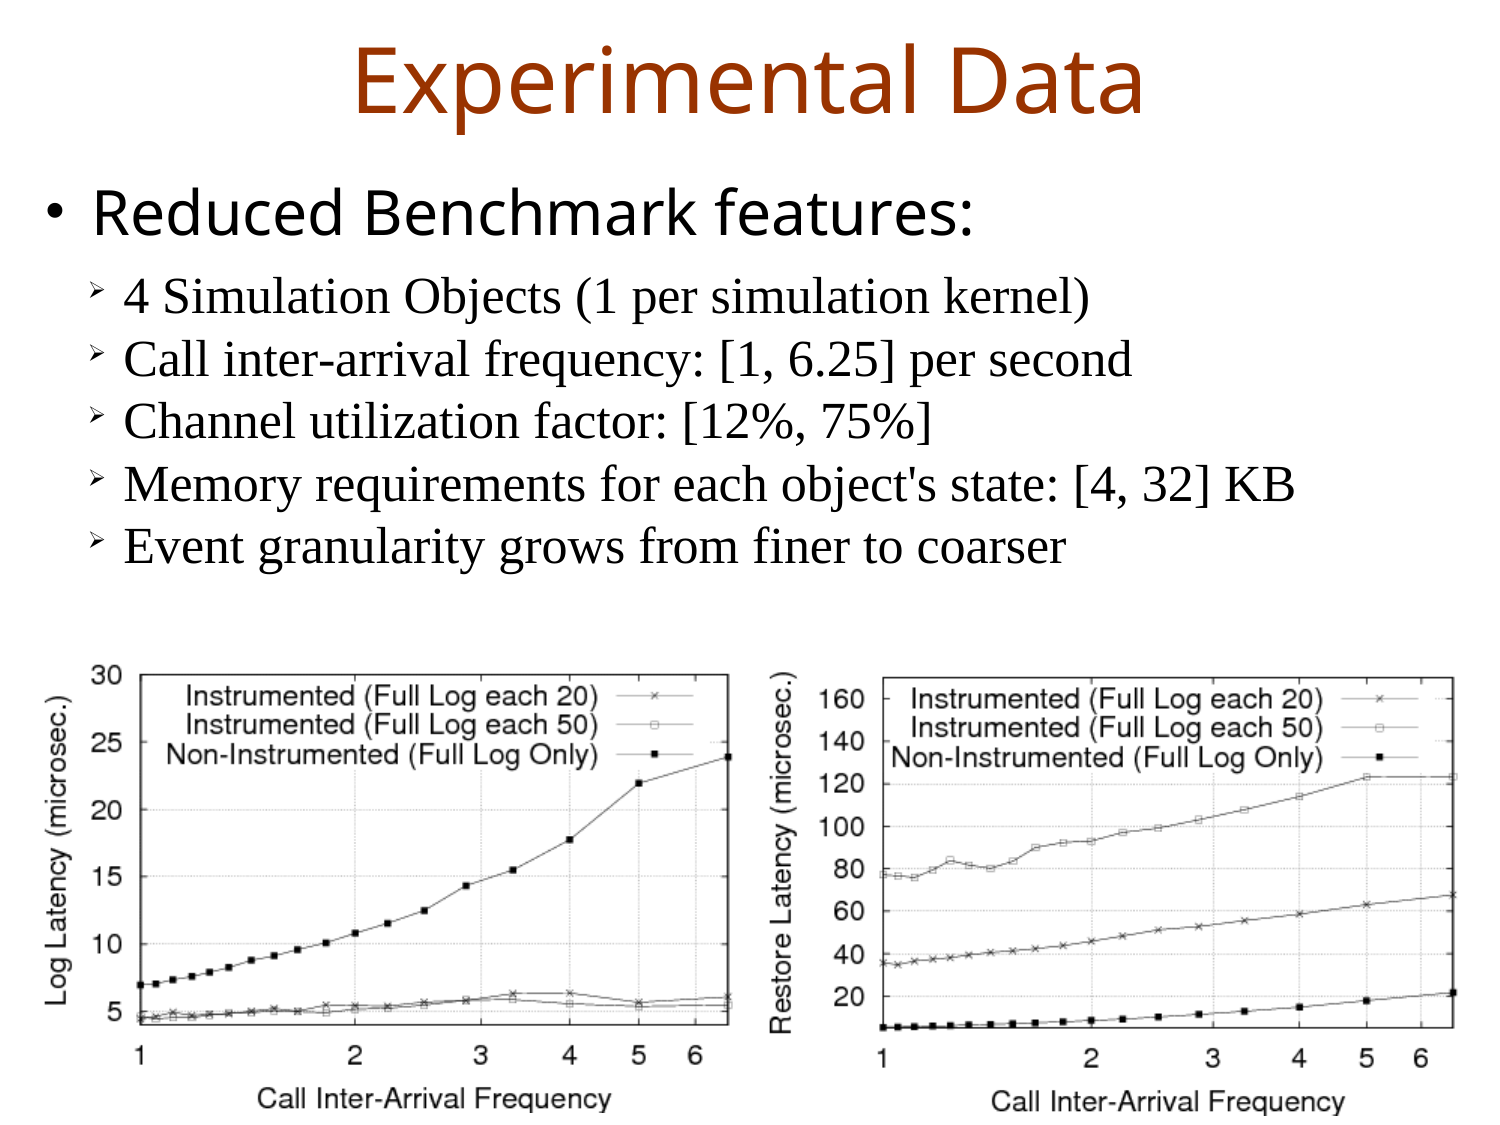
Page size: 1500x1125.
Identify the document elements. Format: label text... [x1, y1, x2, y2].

text_box Reduced Benchmark features: [29, 165, 1477, 254]
text_box 4 Simulation Objects (1 per simulation kernel) Call inter-arrival frequency: [1, 6.25] per second Channel utilization factor: [12%, 75%] Memory requirements for each object's state: [4, 32] KB Event granularity grows from finer to coarser [0, 254, 1500, 582]
picture [27, 587, 1500, 1116]
title Experimental Data [112, 0, 1388, 165]
